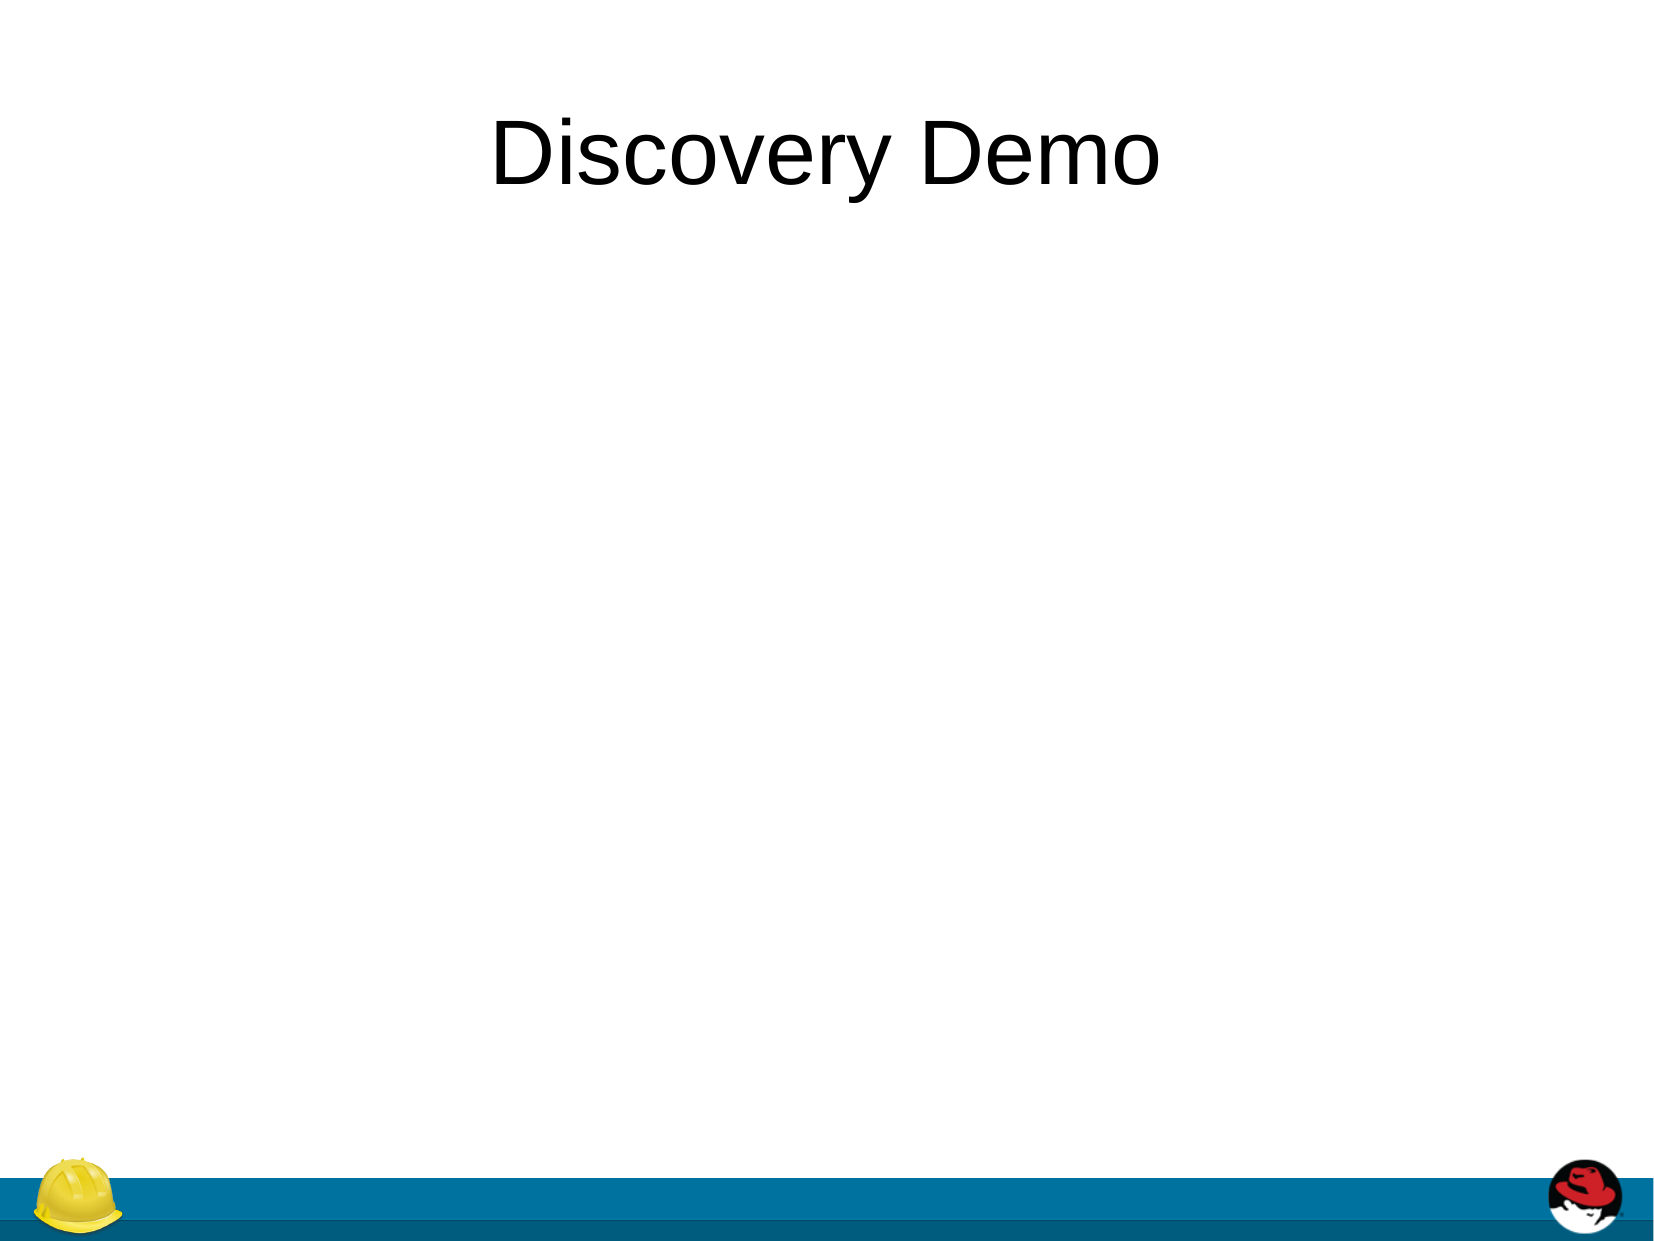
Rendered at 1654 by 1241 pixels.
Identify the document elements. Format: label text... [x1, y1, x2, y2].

picture [1547, 1157, 1630, 1233]
picture [23, 1145, 130, 1235]
title Discovery Demo [82, 49, 1571, 257]
